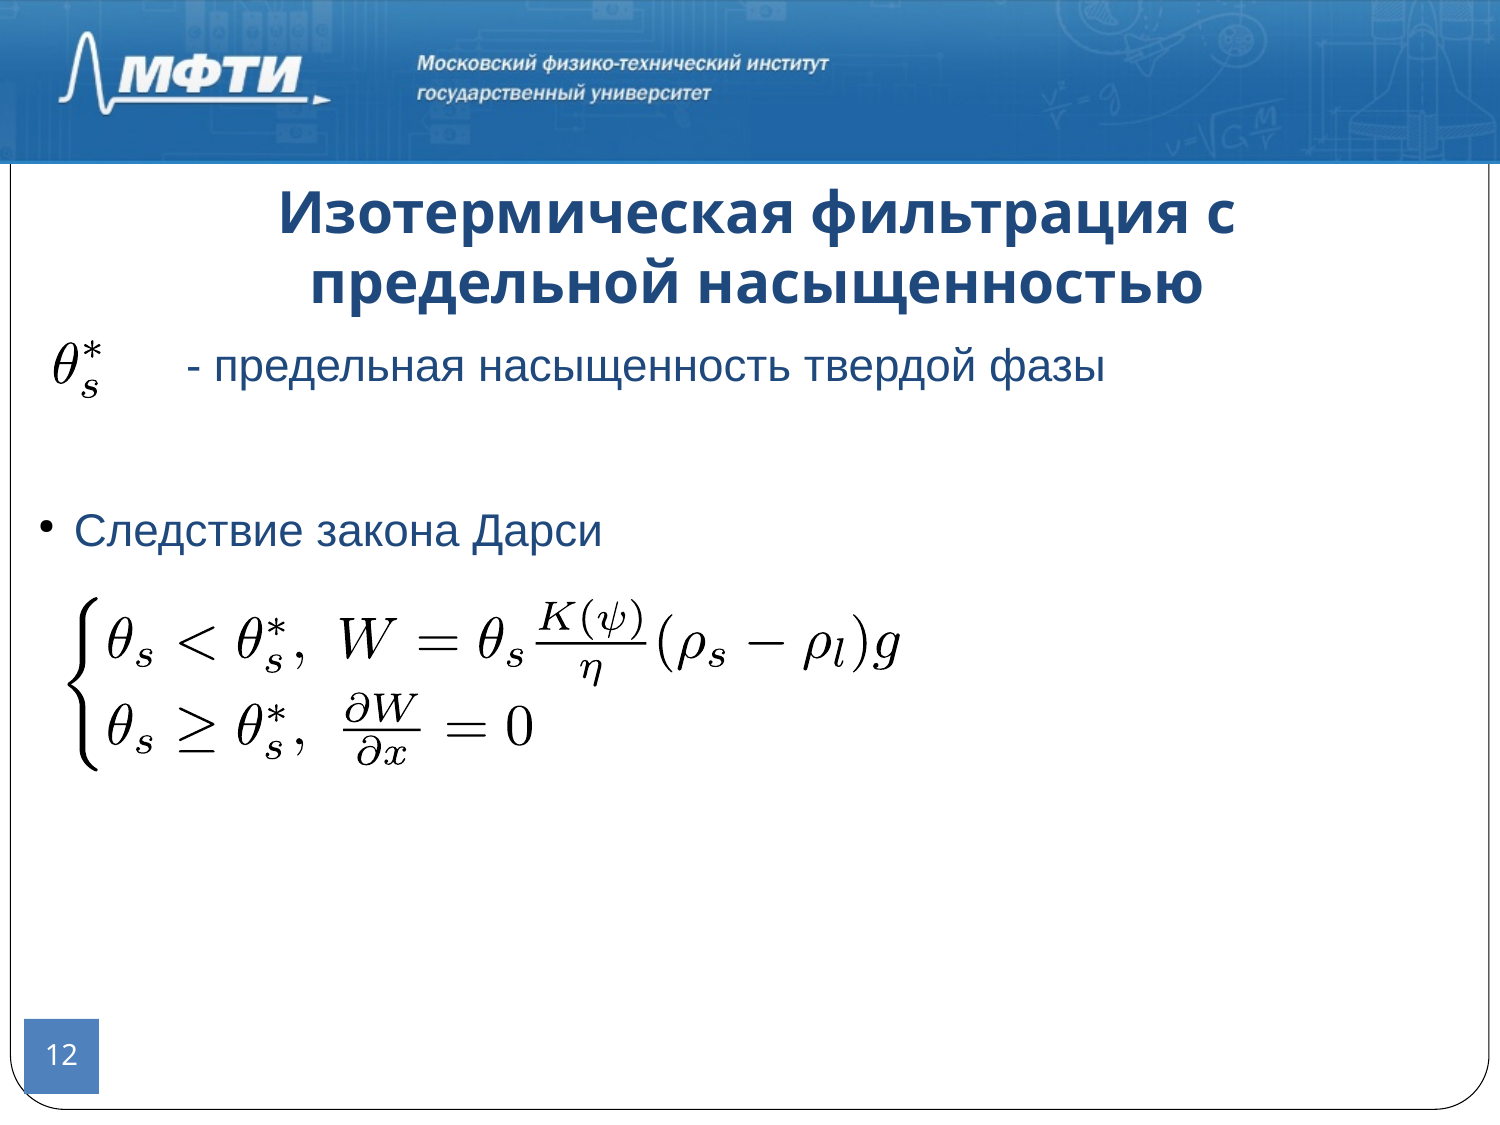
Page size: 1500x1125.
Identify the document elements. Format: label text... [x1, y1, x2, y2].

text_box [51, 340, 105, 399]
text_box Изотермическая фильтрация с предельной насыщенностью [118, 177, 1396, 314]
text_box - предельная насыщенность твердой фазы Следствие закона Дарси [23, 328, 1347, 839]
text_box <номер> [24, 1018, 99, 1094]
text_box [58, 597, 903, 772]
picture [0, 0, 1500, 164]
